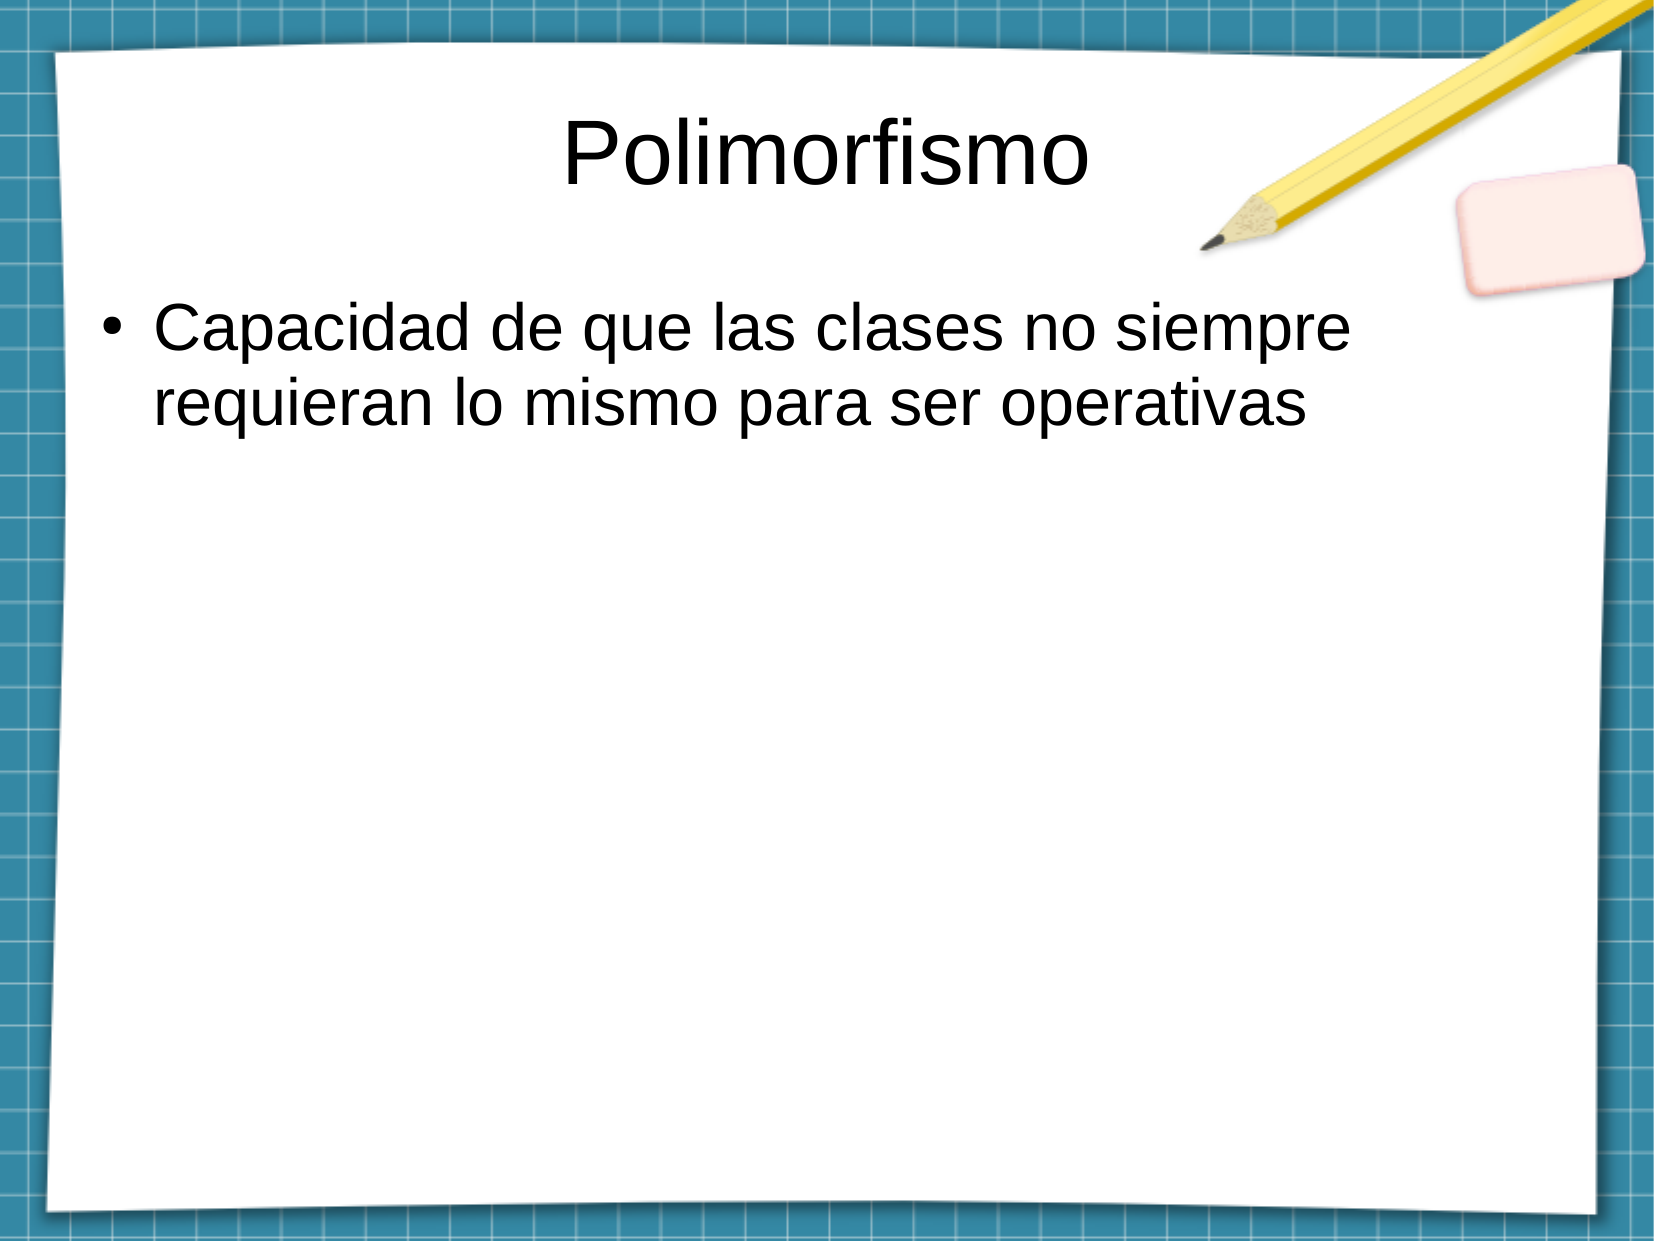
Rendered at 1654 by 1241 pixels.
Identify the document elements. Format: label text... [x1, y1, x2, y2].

title Polimorfismo [82, 49, 1571, 257]
list Capacidad de que las clases no siempre requieran lo mismo para ser operativas [82, 290, 1571, 1010]
picture [0, 0, 1654, 1241]
